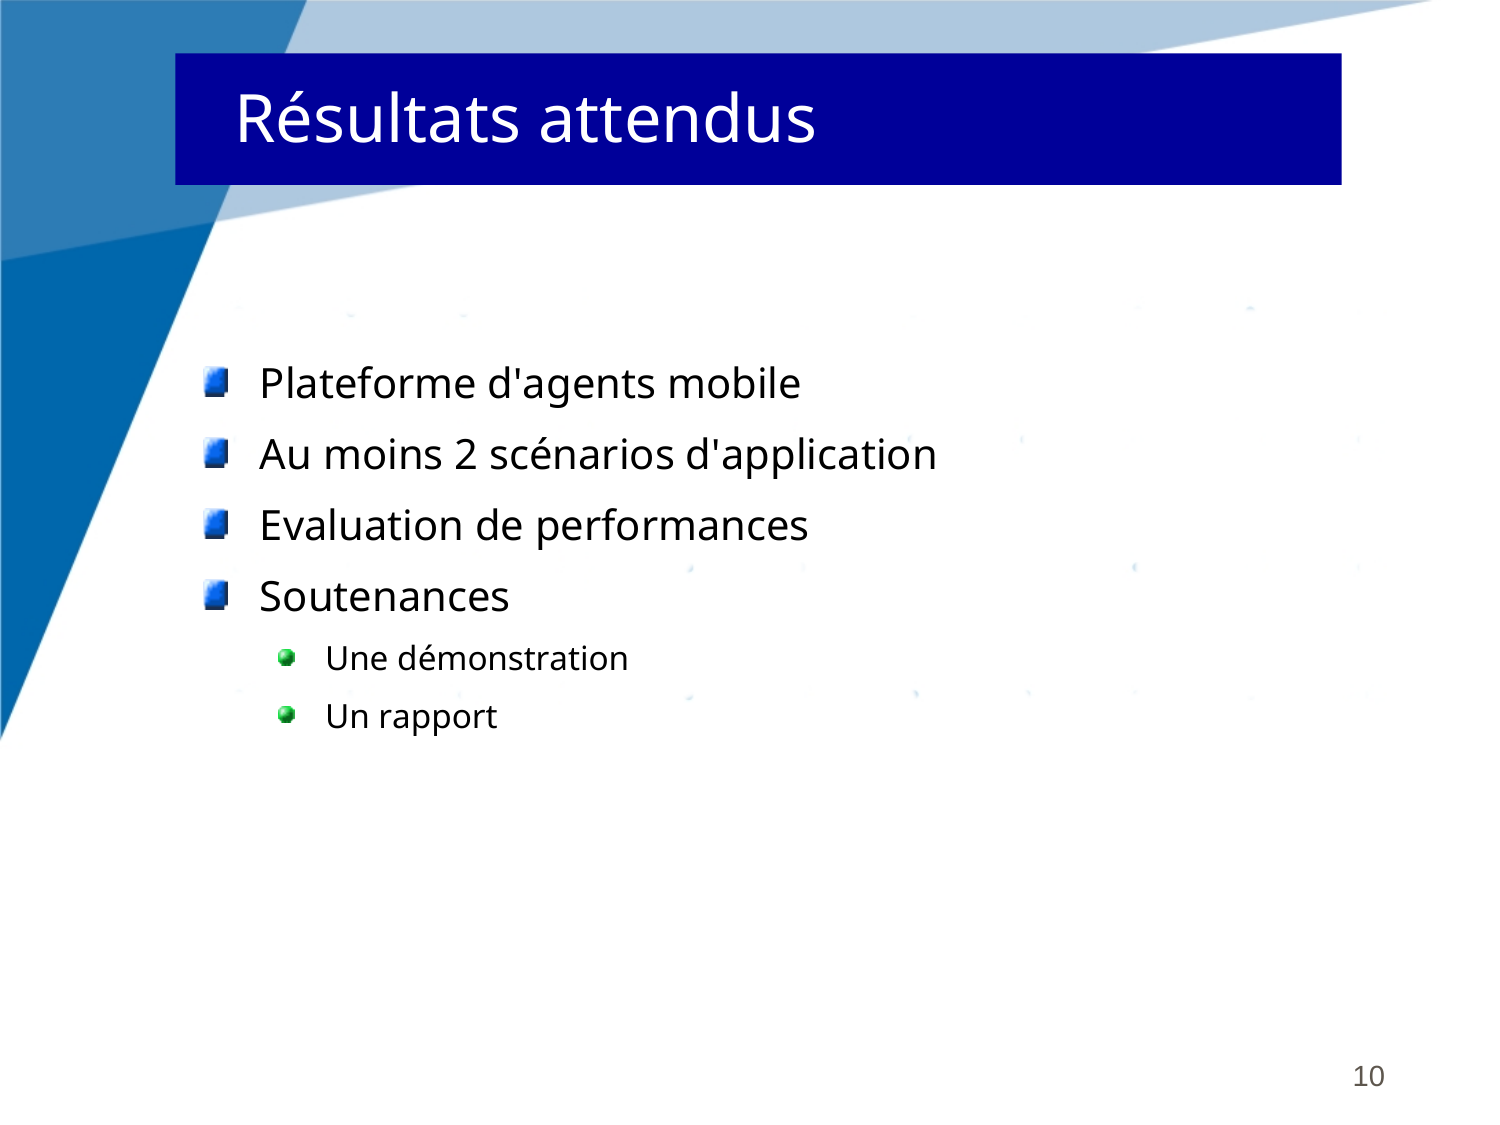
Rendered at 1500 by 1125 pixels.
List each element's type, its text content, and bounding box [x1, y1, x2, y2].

picture [0, 0, 1500, 842]
title Résultats attendus [175, 53, 1342, 185]
list Plateforme d'agents mobile Au moins 2 scénarios d'application Evaluation de performances Soutenances Une démonstration Un rapport [203, 353, 1415, 1007]
